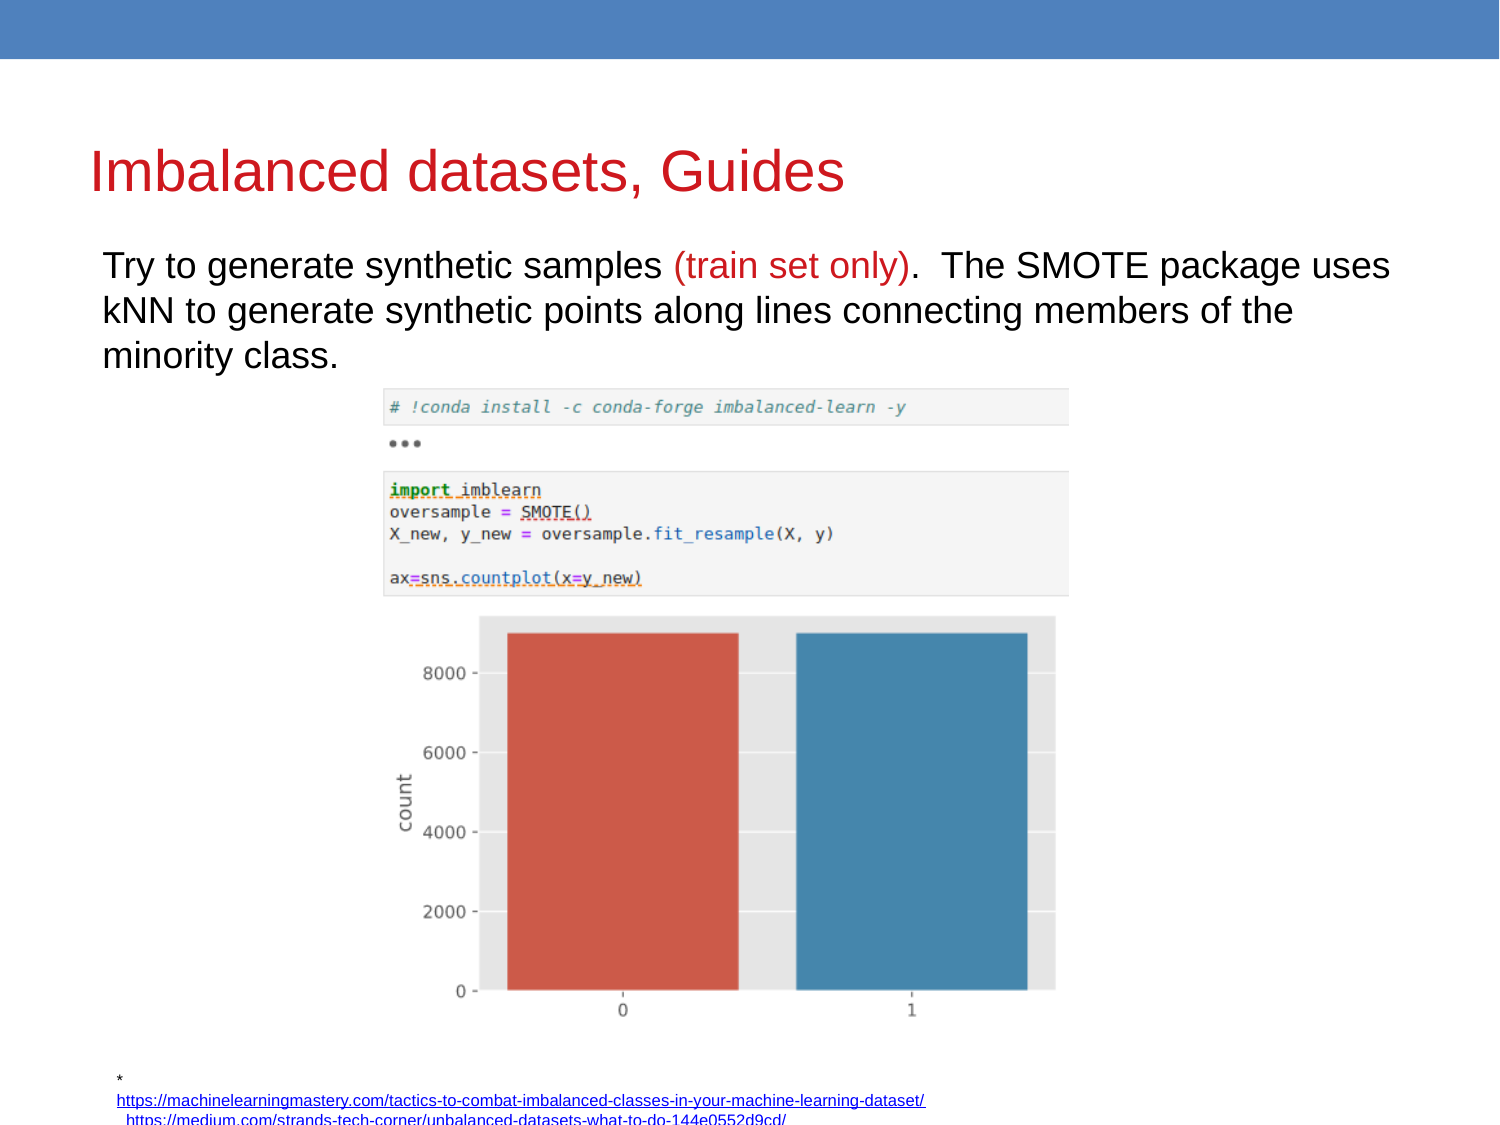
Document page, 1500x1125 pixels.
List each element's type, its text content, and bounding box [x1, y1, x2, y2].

text_box * https://machinelearningmastery.com/tactics-to-combat-imbalanced-classes-in-your-machine-learning-dataset/ https://medium.com/strands-tech-corner/unbalanced-datasets-what-to-do-144e0552d9cd/ [101, 1061, 952, 1115]
text_box Try to generate synthetic samples (train set only). The SMOTE package uses kNN to generate synthetic points along lines connecting members of the minority class. [87, 233, 1437, 1034]
text_box Imbalanced datasets, Guides [75, 87, 1425, 250]
picture [382, 387, 1069, 1022]
